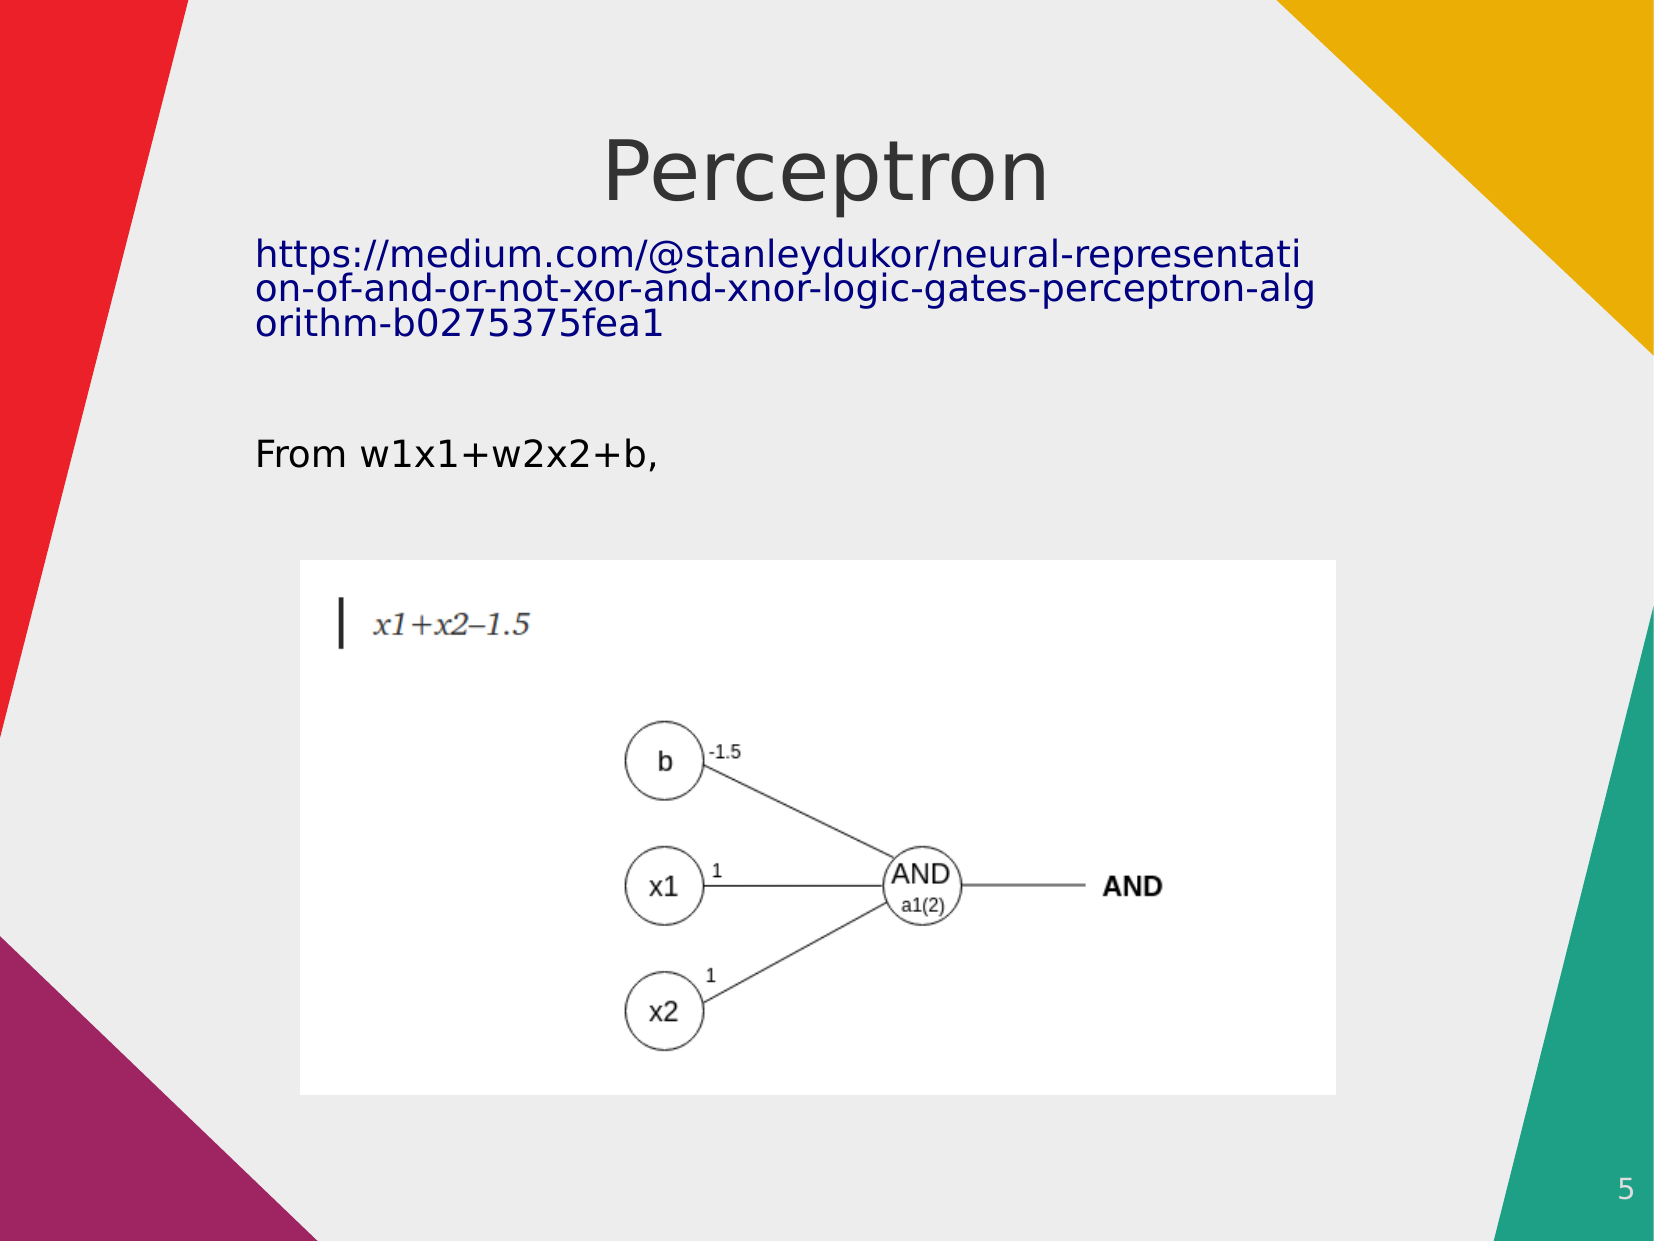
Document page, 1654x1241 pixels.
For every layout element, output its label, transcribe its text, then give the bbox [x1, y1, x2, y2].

title Perceptron [114, 73, 1539, 271]
text_box https://medium.com/@stanleydukor/neural-representation-of-and-or-not-xor-and-xnor-logic-gates-perceptron-algorithm-b0275375fea1 From w1x1+w2x2+b, [240, 225, 1336, 414]
picture [300, 560, 1336, 1096]
